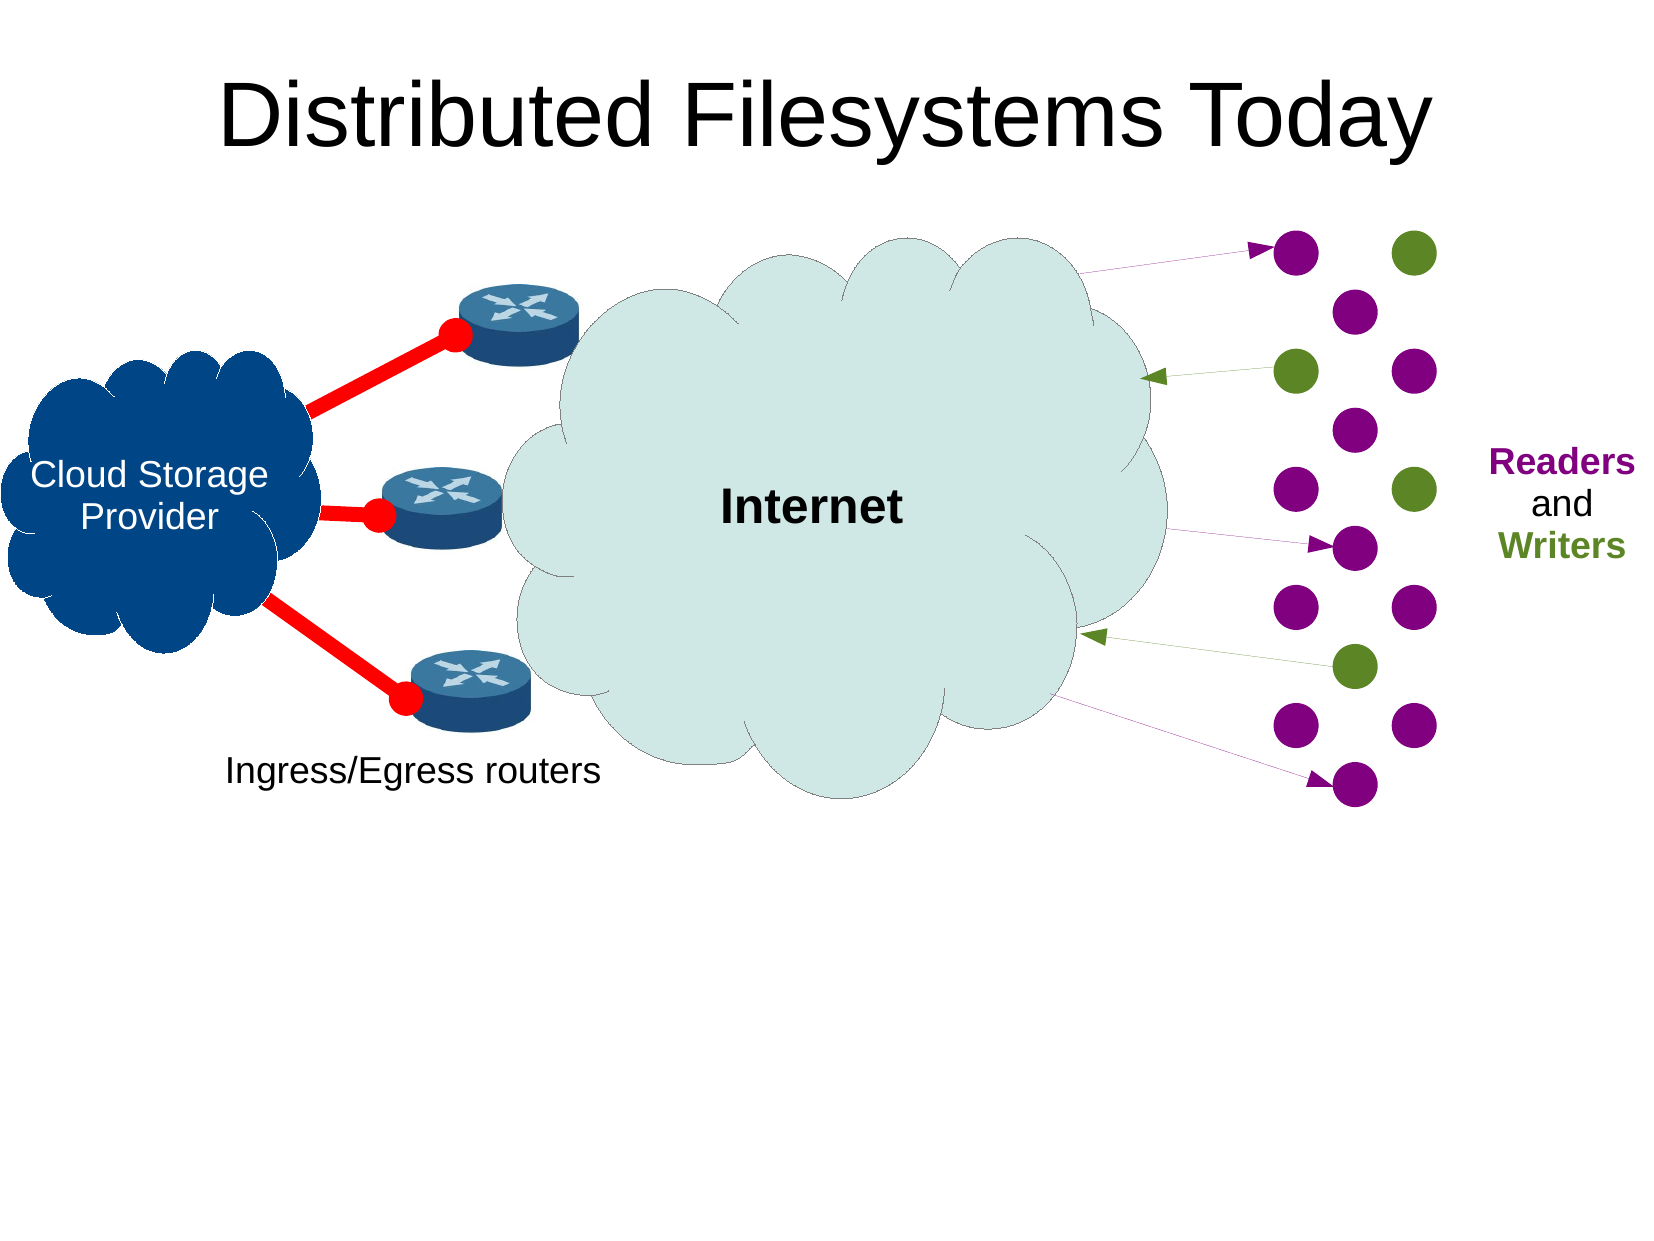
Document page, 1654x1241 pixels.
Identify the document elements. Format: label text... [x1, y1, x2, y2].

picture [394, 650, 545, 741]
text_box [1332, 407, 1378, 453]
text_box Readers and Writers [1472, 433, 1653, 575]
text_box Ingress/Egress routers [210, 741, 646, 799]
text_box [1332, 289, 1378, 335]
text_box [1273, 230, 1319, 276]
text_box [1391, 584, 1437, 630]
text_box [1391, 230, 1437, 276]
picture [365, 467, 516, 568]
text_box [1391, 702, 1437, 749]
text_box [1273, 348, 1319, 394]
text_box [1332, 762, 1378, 808]
text_box [1332, 525, 1378, 571]
picture [442, 284, 593, 385]
title Distributed Filesystems Today [82, 49, 1571, 181]
text_box [1332, 643, 1378, 689]
text_box [1391, 466, 1437, 512]
text_box [1391, 348, 1437, 394]
text_box [1273, 702, 1319, 749]
text_box [1273, 466, 1319, 512]
text_box Cloud Storage Provider [0, 350, 322, 655]
text_box Internet [502, 237, 1168, 799]
text_box [1273, 584, 1319, 630]
